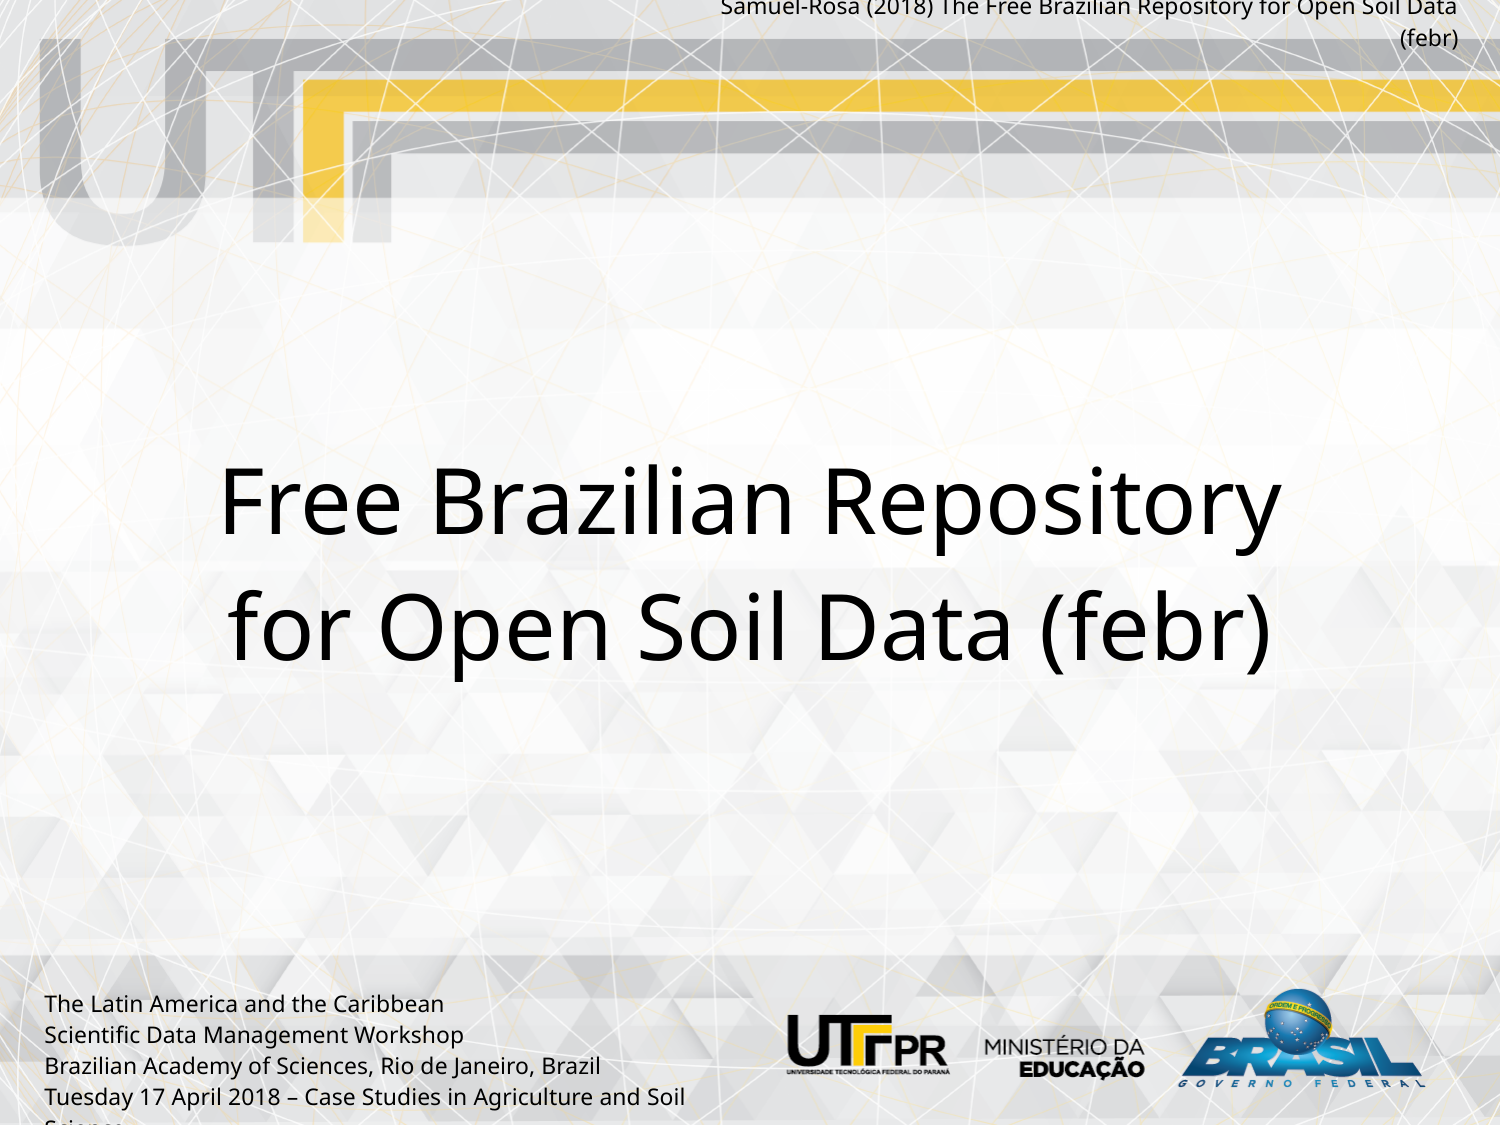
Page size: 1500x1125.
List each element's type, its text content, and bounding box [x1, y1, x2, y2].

picture [798, 0, 810, 7]
picture [922, 0, 930, 7]
picture [1264, 0, 1299, 7]
picture [1096, 0, 1139, 7]
picture [956, 0, 987, 7]
text_box The Latin America and the Caribbean Scientific Data Management Workshop Brazilian Academy of Sciences, Rio de Janeiro, Brazil Tuesday 17 April 2018 – Case Studies in Agriculture and Soil Science [29, 980, 751, 1111]
picture [1311, 0, 1367, 7]
picture [946, 0, 954, 7]
picture [1048, 0, 1094, 7]
picture [1213, 0, 1261, 7]
text_box Samuel-Rosa (2018) The Free Brazilian Repository for Open Soil Data (febr) [690, 7, 1459, 36]
picture [1398, 0, 1408, 7]
picture [723, 0, 796, 7]
picture [0, 0, 1500, 1125]
picture [1300, 0, 1310, 7]
picture [930, 0, 944, 7]
text_box Free Brazilian Repository for Open Soil Data (febr) [103, 451, 1398, 673]
picture [869, 0, 882, 7]
picture [1410, 0, 1419, 7]
picture [908, 0, 917, 7]
picture [1431, 36, 1438, 45]
picture [897, 0, 906, 7]
picture [818, 0, 868, 7]
picture [1420, 0, 1438, 7]
picture [889, 0, 896, 7]
picture [989, 0, 1040, 7]
picture [882, 0, 888, 7]
picture [1147, 0, 1211, 7]
picture [1364, 0, 1396, 7]
